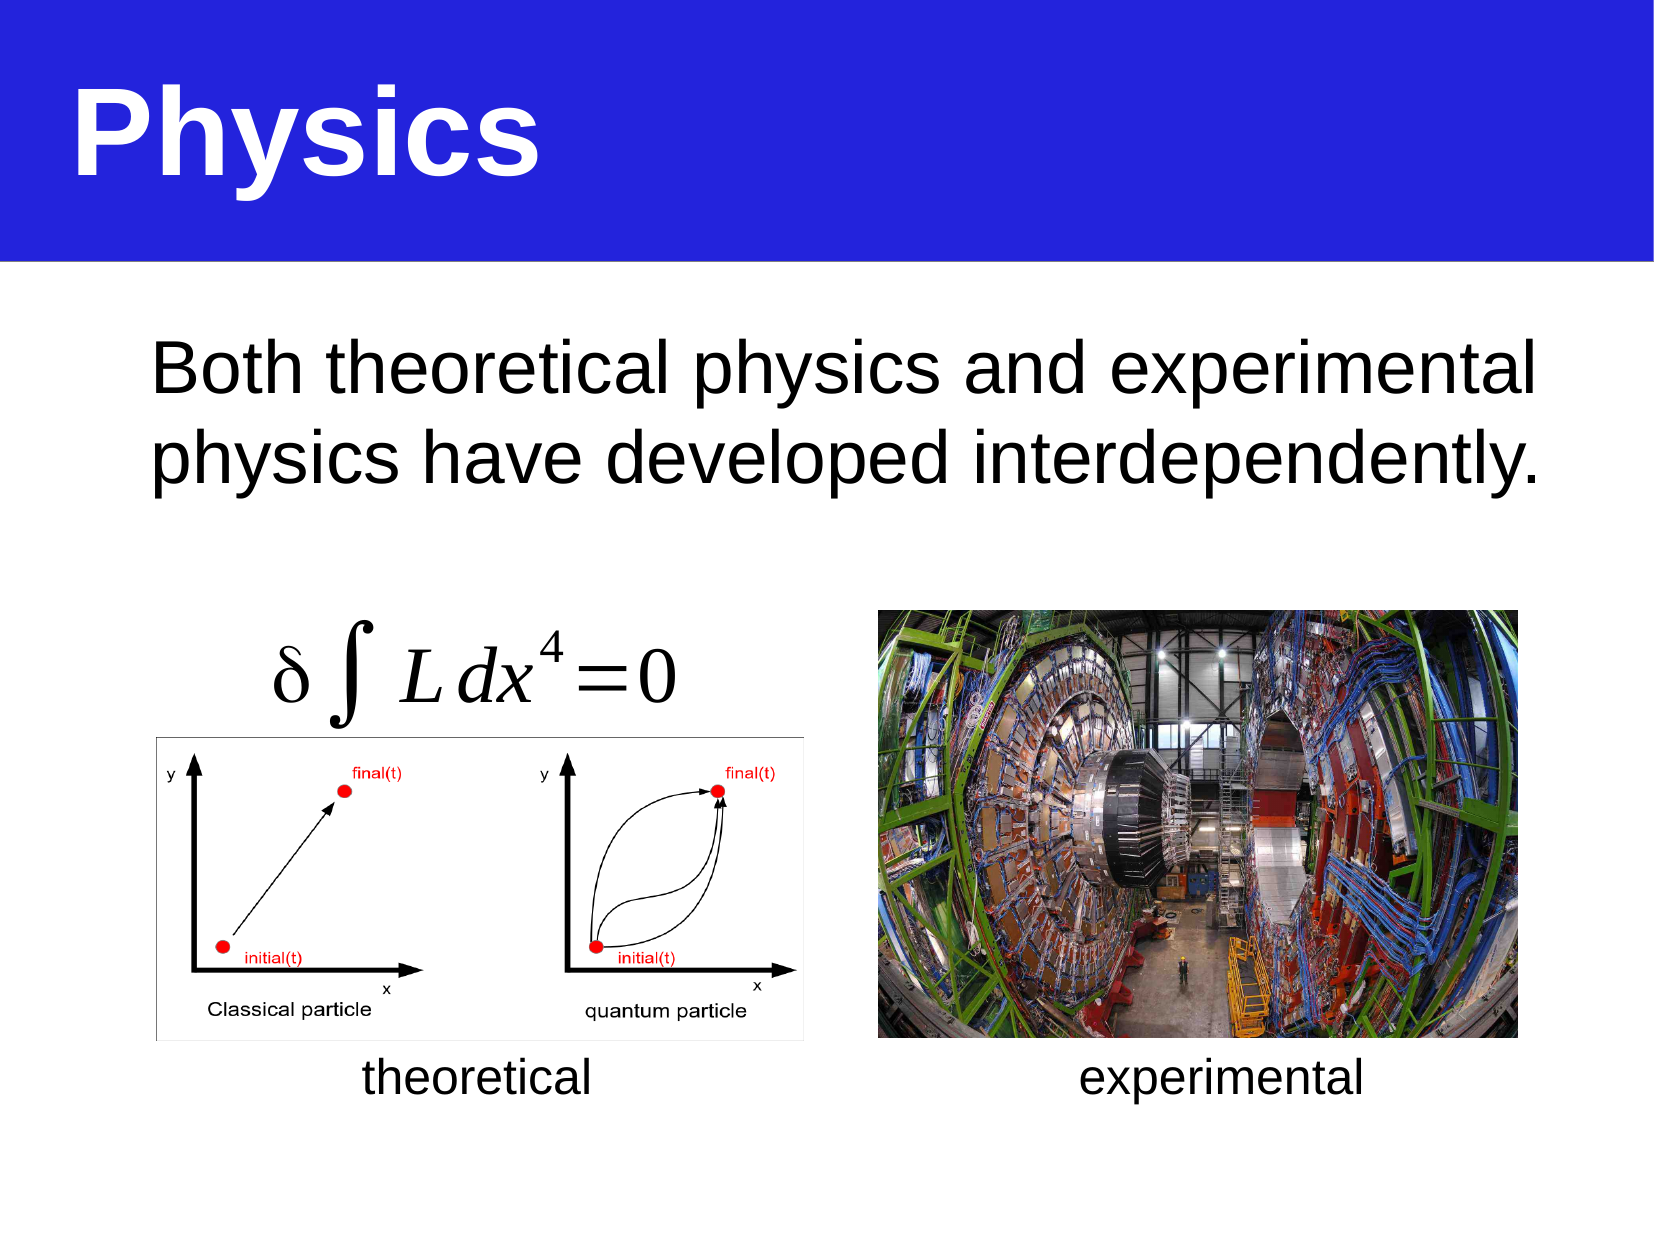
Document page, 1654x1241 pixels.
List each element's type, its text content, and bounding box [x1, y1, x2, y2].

subtitle Both theoretical physics and experimental physics have developed interdependently. [150, 275, 1640, 601]
title Physics [70, 22, 1543, 230]
picture [878, 610, 1518, 1038]
chart [251, 612, 702, 734]
picture [156, 737, 804, 1041]
text_box theoretical [361, 1008, 702, 1141]
text_box [0, 0, 1654, 262]
text_box experimental [1078, 1008, 1419, 1141]
